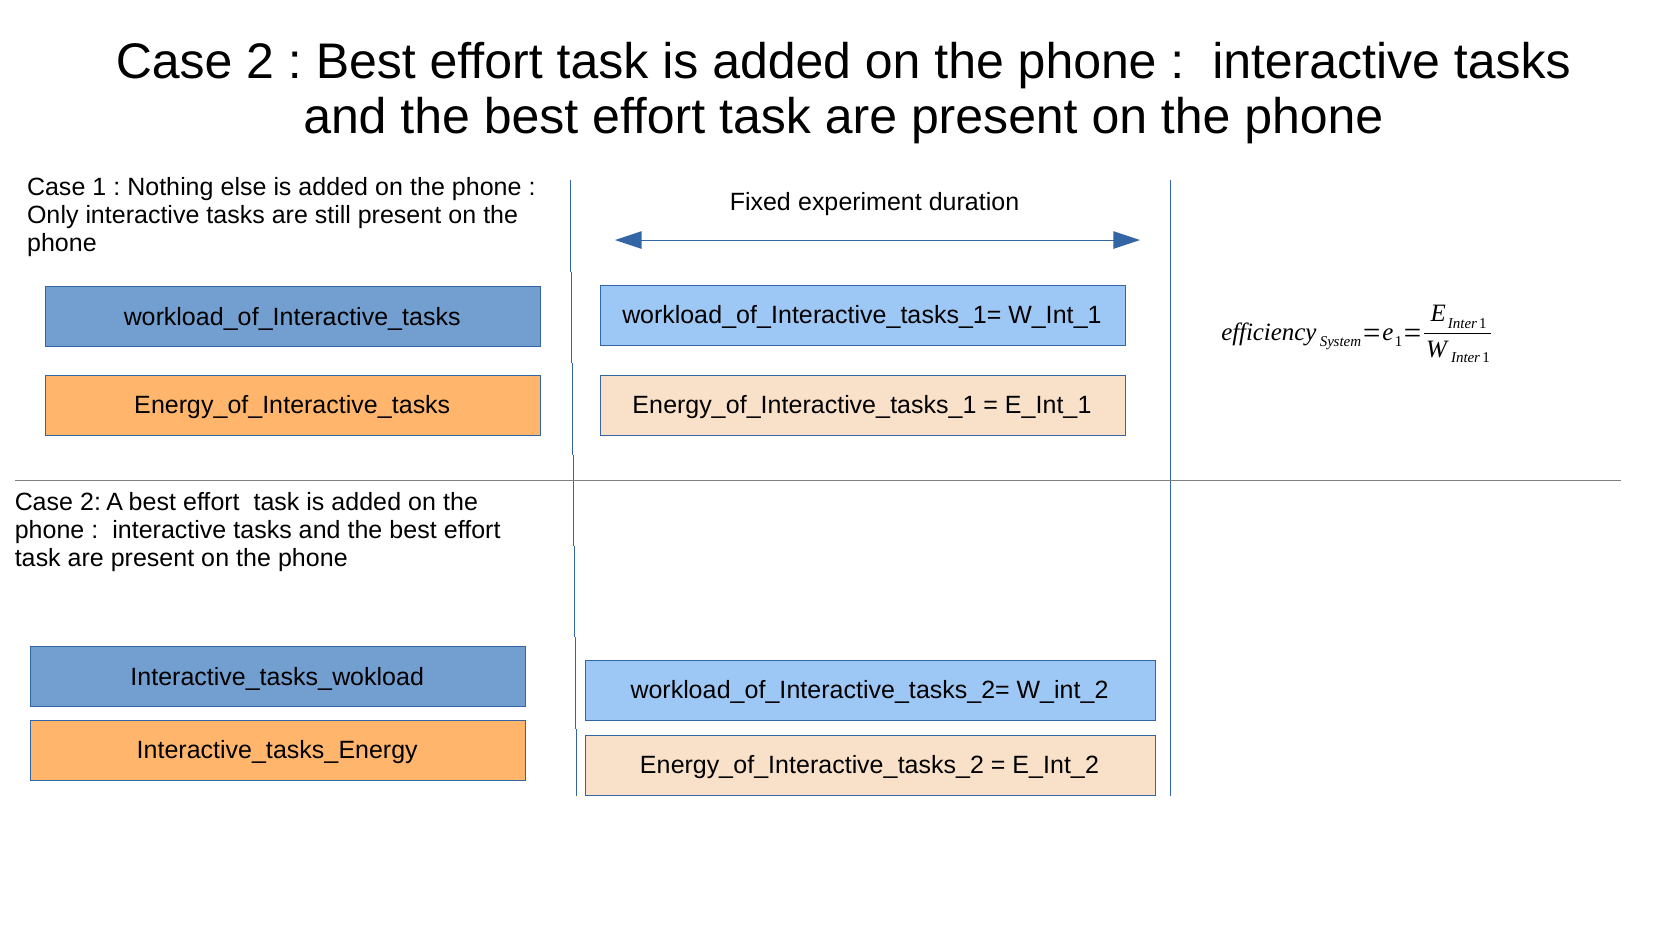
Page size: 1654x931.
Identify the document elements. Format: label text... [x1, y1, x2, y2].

text_box workload_of_Interactive_tasks_1= W_Int_1 [600, 285, 1126, 346]
chart [1215, 300, 1499, 367]
text_box workload_of_Interactive_tasks [45, 287, 541, 347]
text_box Energy_of_Interactive_tasks [45, 375, 541, 436]
text_box Case 1 : Nothing else is added on the phone : Only interactive tasks are still present on the phone [12, 165, 556, 287]
text_box Case 2: A best effort task is added on the phone : interactive tasks and the best effort task are present on the phone [0, 480, 543, 602]
text_box Interactive_tasks_wokload [30, 646, 526, 707]
text_box workload_of_Interactive_tasks_2= W_int_2 [585, 660, 1156, 721]
text_box Energy_of_Interactive_tasks_2 = E_Int_2 [585, 735, 1156, 796]
title Case 2 : Best effort task is added on the phone : interactive tasks and the best effort task are present on the phone [112, 27, 1576, 151]
text_box Interactive_tasks_Energy [30, 720, 526, 781]
text_box Fixed experiment duration [715, 180, 1036, 223]
text_box Energy_of_Interactive_tasks_1 = E_Int_1 [600, 375, 1126, 436]
